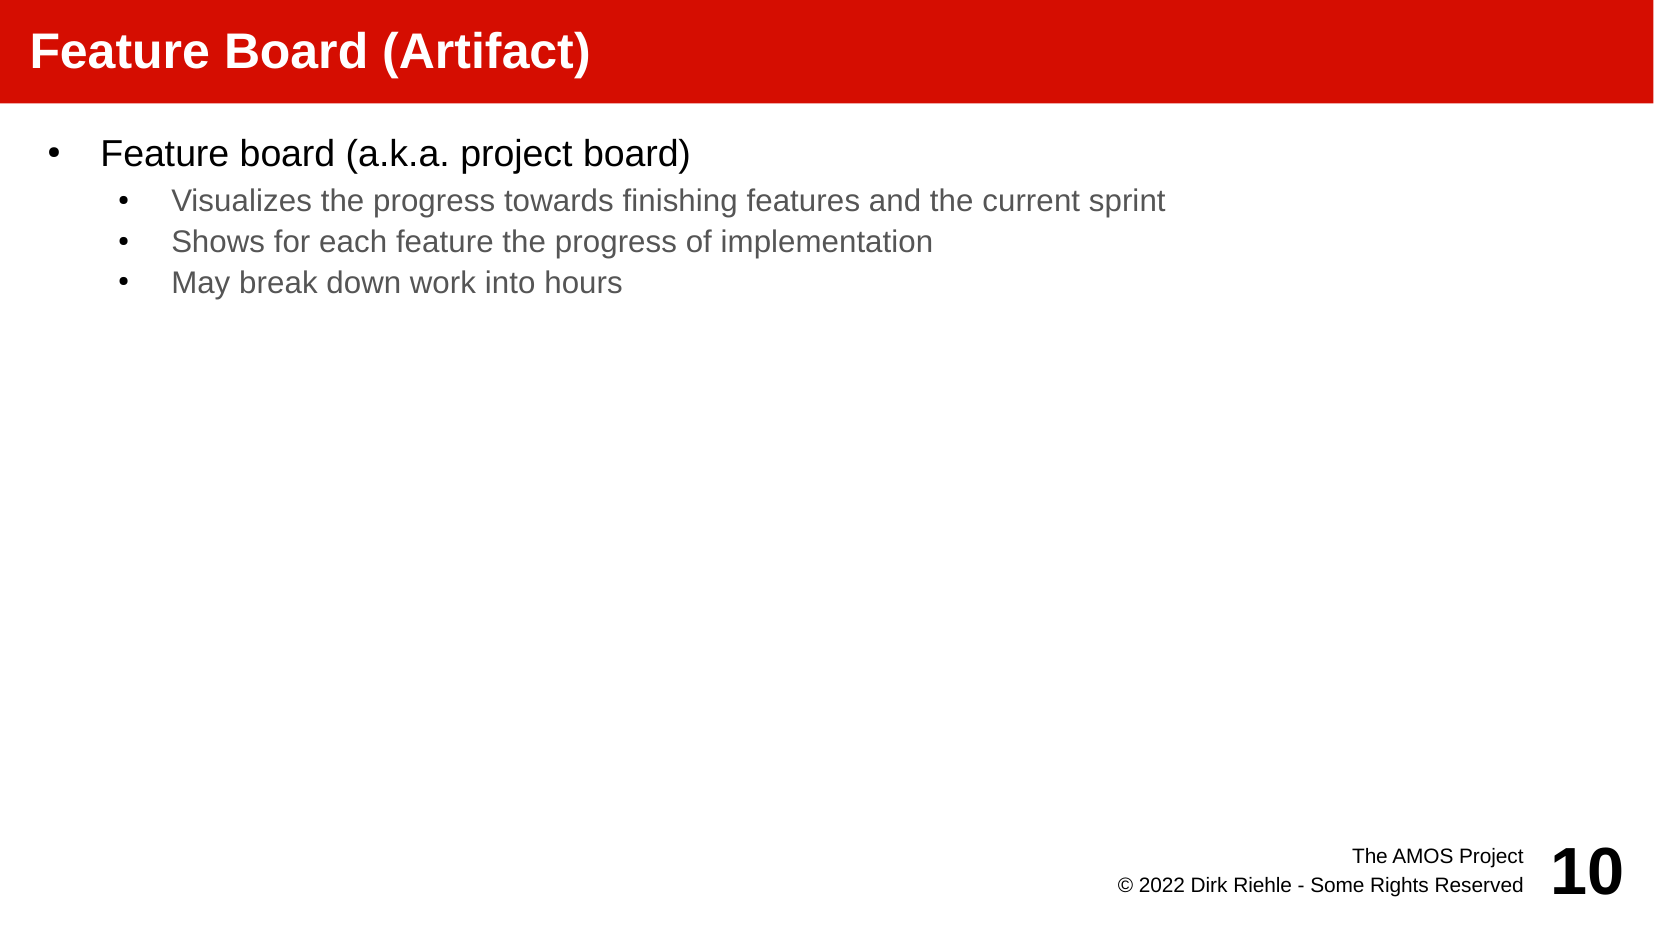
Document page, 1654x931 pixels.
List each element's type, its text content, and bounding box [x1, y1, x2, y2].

title Feature Board (Artifact) [0, 0, 1654, 104]
list Feature board (a.k.a. project board) Visualizes the progress towards finishing features and the current sprint Shows for each feature the progress of implementation May break down work into hours [29, 132, 1625, 813]
